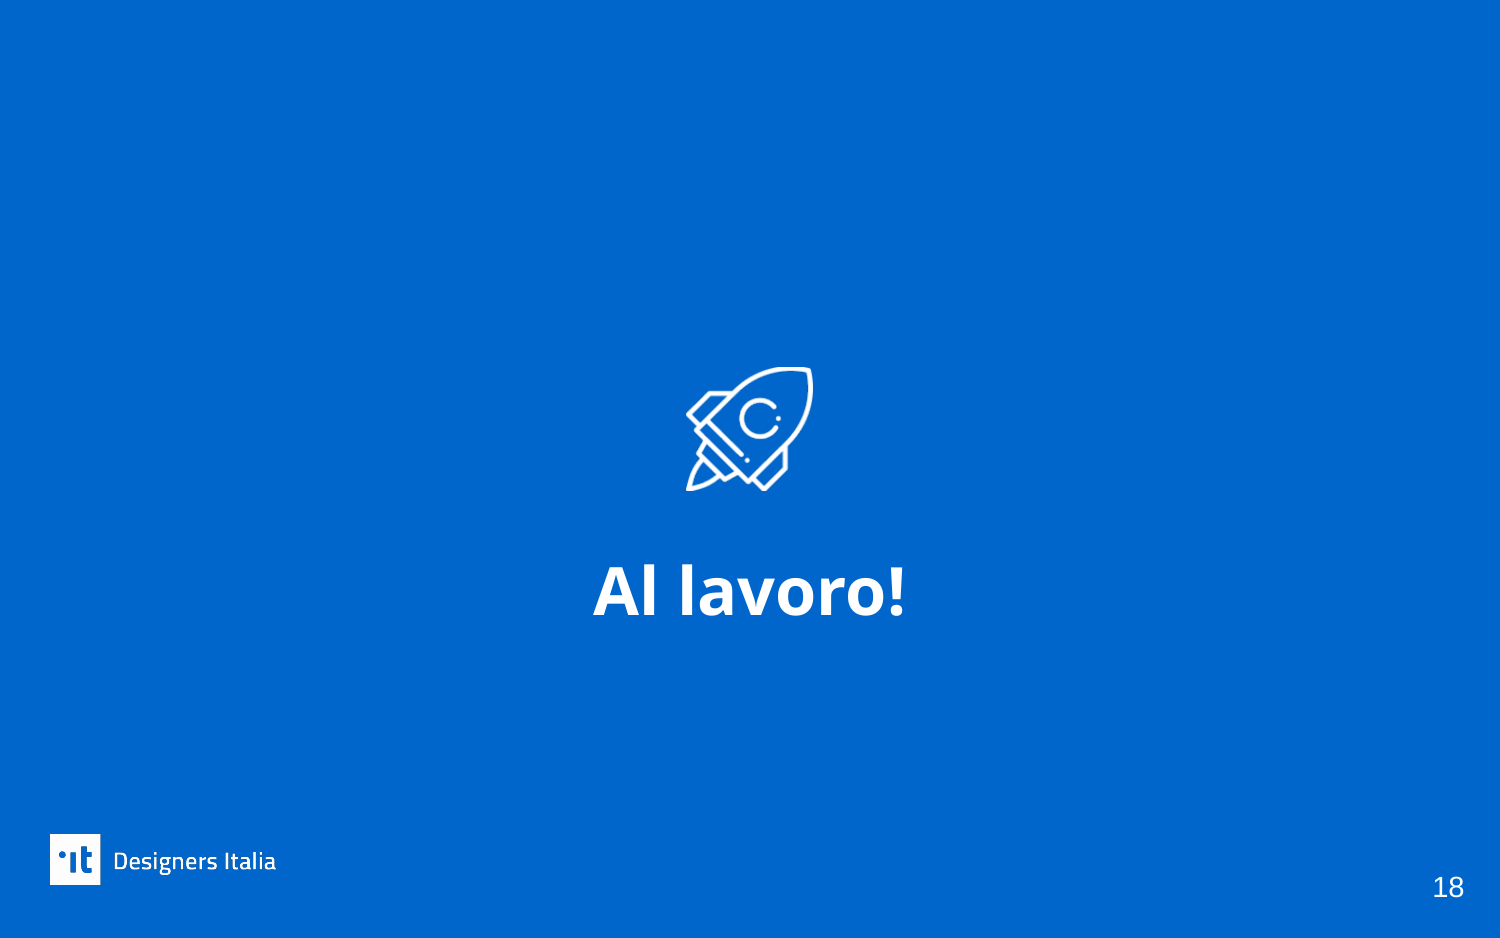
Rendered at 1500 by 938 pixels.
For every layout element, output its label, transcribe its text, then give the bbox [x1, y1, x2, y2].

picture [686, 367, 813, 491]
picture [50, 834, 289, 885]
slide_number <numero> [1389, 850, 1480, 922]
text_box Al lavoro! [89, 491, 1411, 647]
